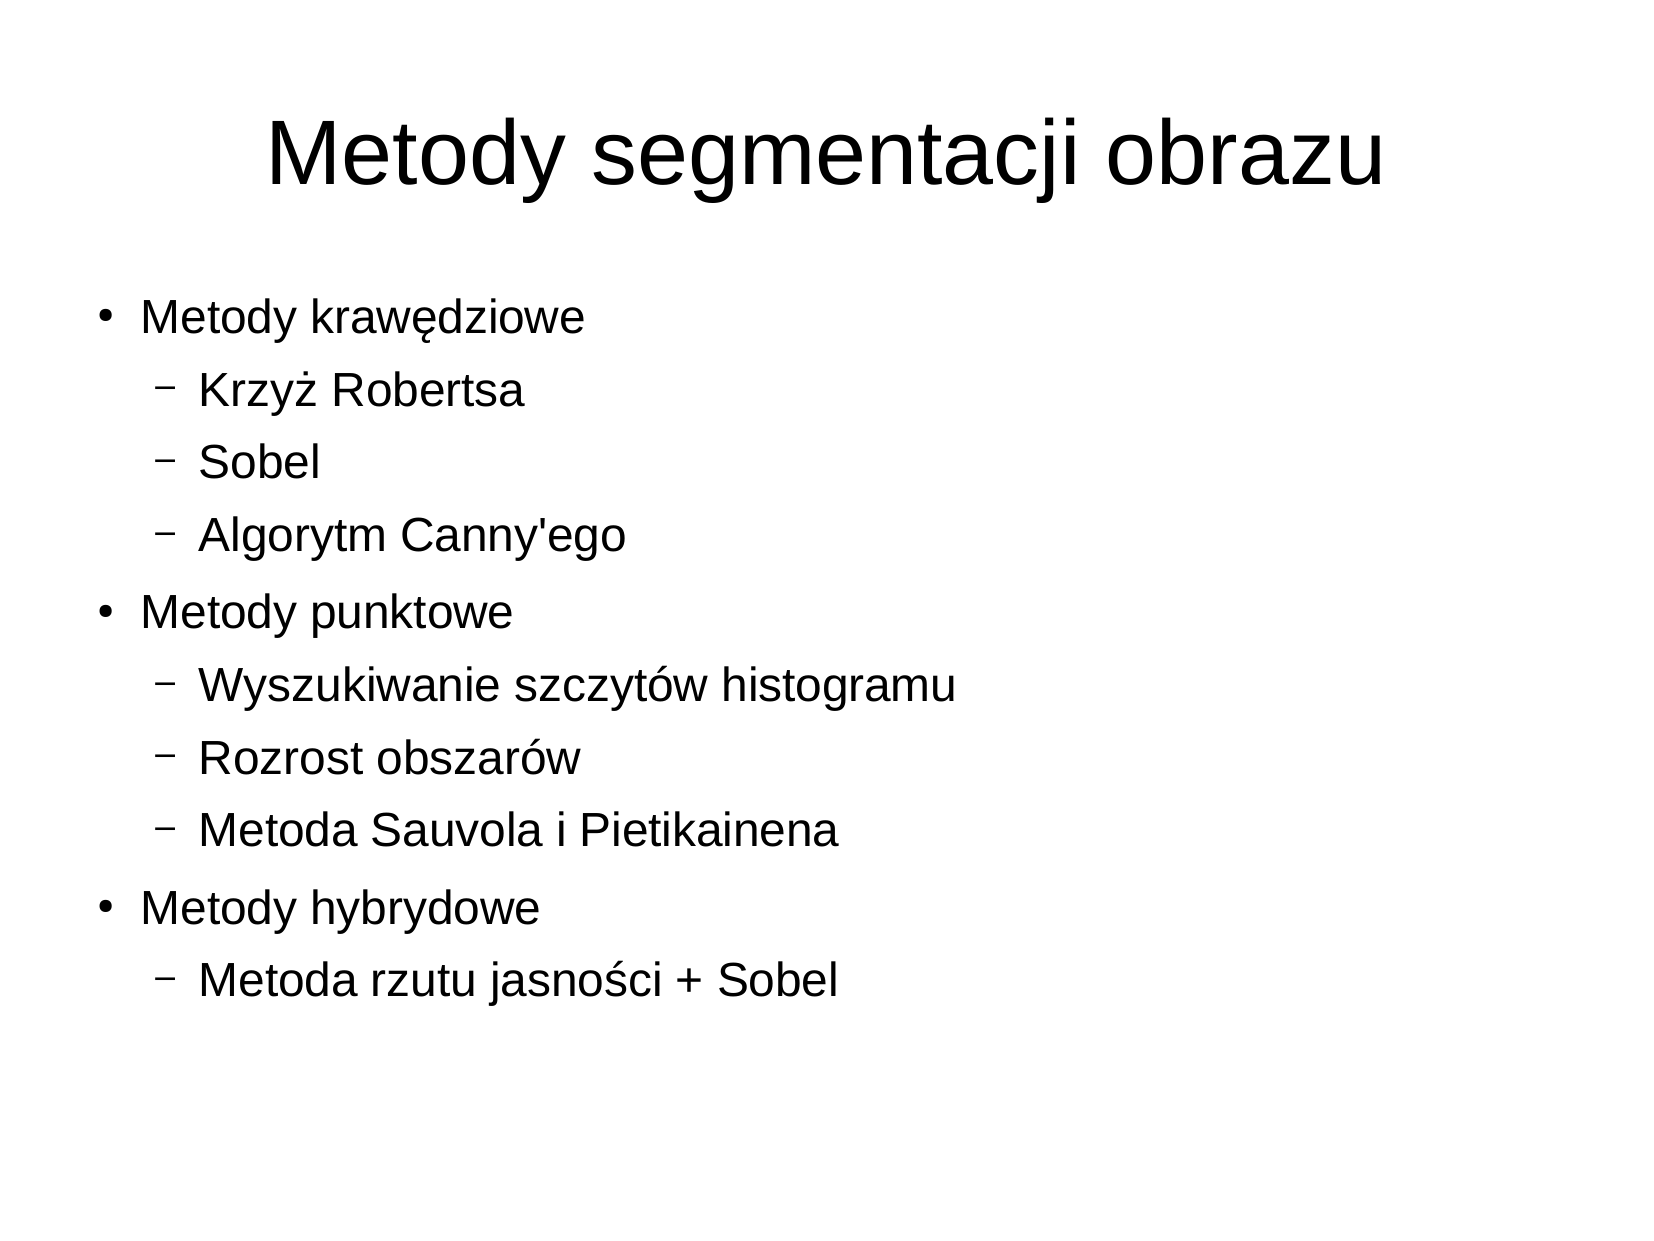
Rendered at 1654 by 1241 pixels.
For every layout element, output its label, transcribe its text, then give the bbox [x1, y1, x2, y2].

list Metody krawędziowe Krzyż Robertsa Sobel Algorytm Canny'ego Metody punktowe Wyszukiwanie szczytów histogramu Rozrost obszarów Metoda Sauvola i Pietikainena Metody hybrydowe Metoda rzutu jasności + Sobel [82, 290, 1571, 1010]
title Metody segmentacji obrazu [82, 49, 1571, 257]
